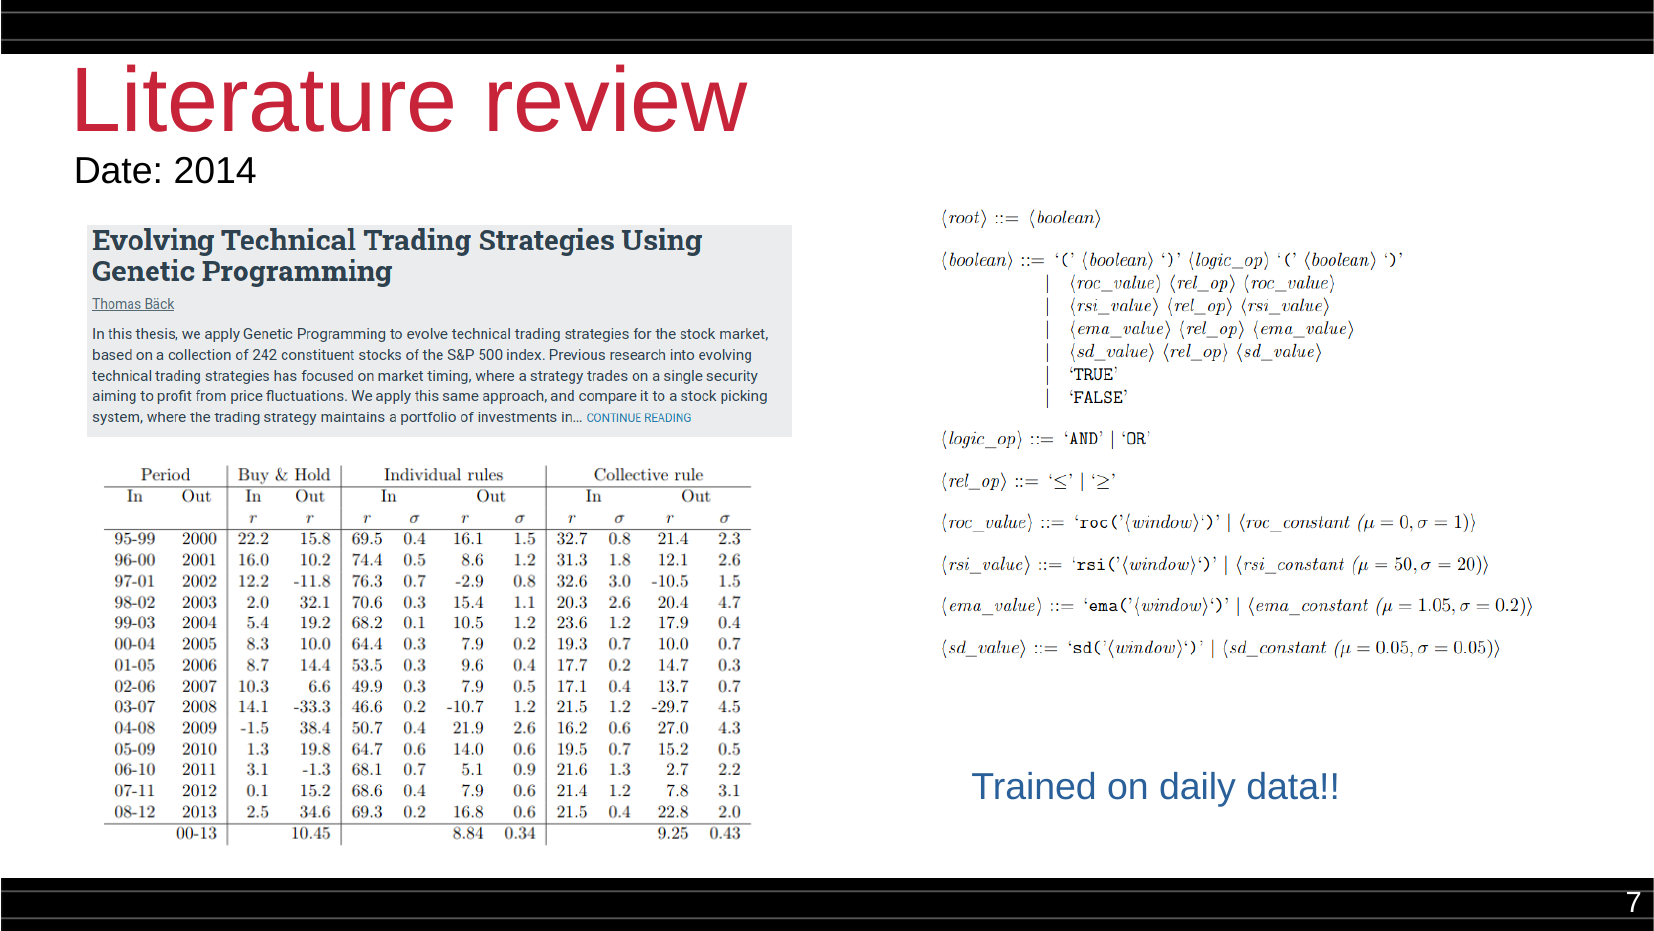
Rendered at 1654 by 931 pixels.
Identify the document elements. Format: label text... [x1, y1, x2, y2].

picture [94, 451, 768, 869]
picture [87, 225, 792, 438]
picture [1, 0, 1654, 54]
text_box Trained on daily data!! [956, 758, 1630, 815]
picture [933, 200, 1548, 675]
picture [1, 878, 1654, 931]
text_box Date: 2014 [59, 141, 709, 199]
title Literature review [70, 21, 1560, 178]
